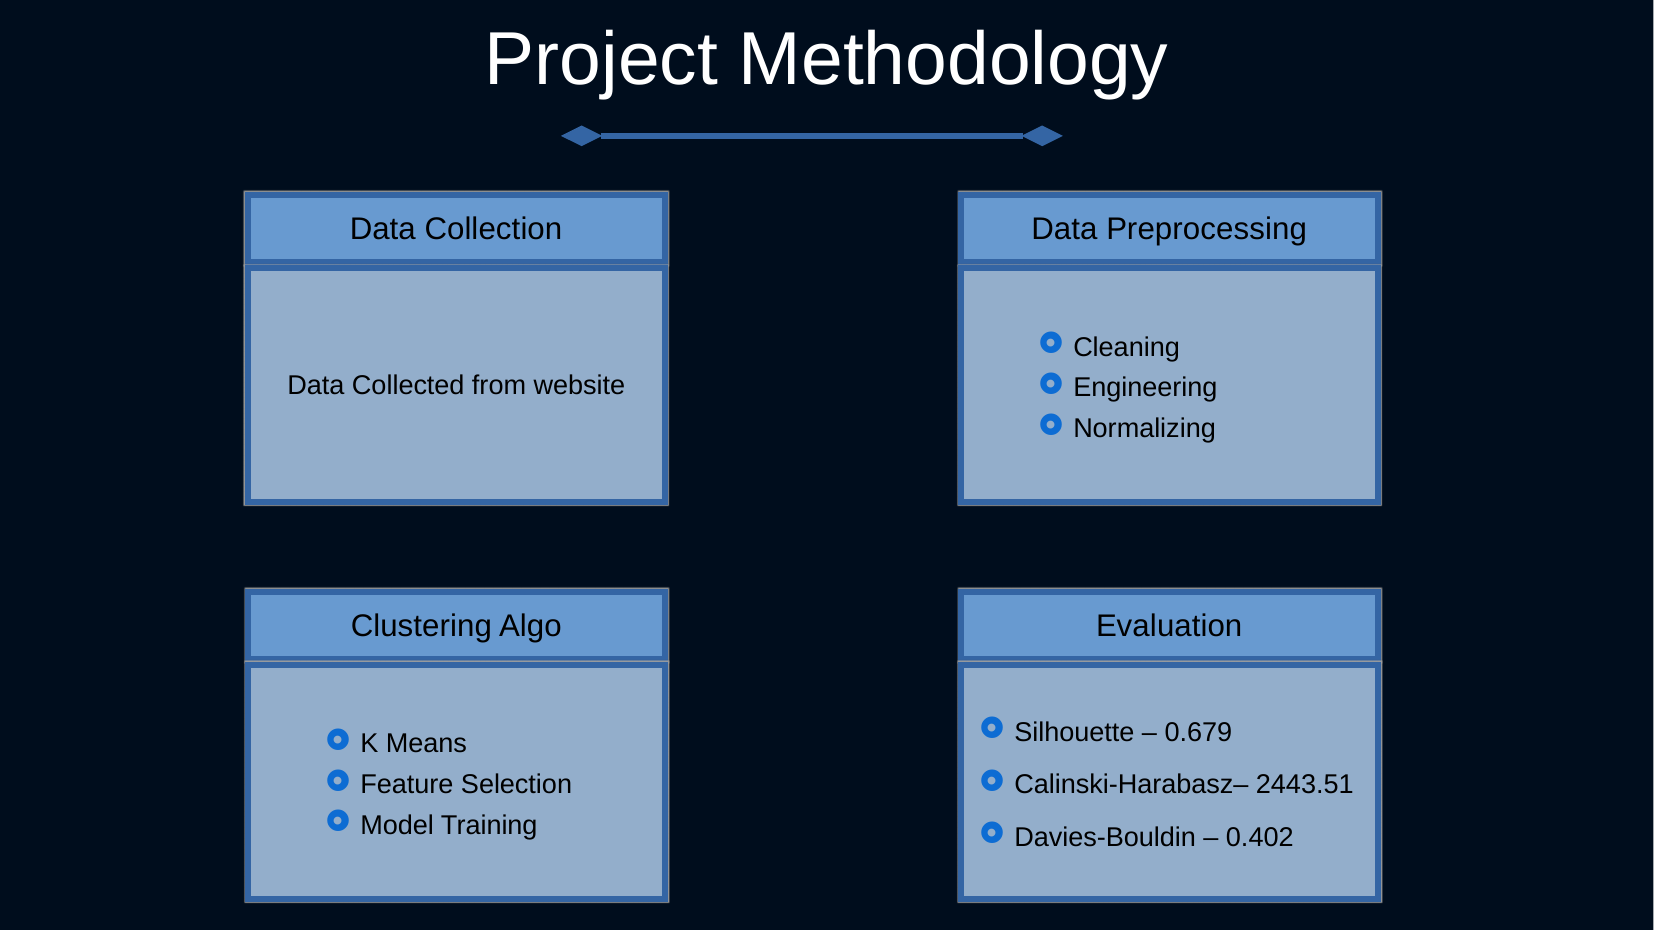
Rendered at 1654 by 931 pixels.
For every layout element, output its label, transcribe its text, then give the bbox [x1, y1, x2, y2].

text_box Evaluation [961, 591, 1378, 659]
text_box Silhouette – 0.679 Calinski-Harabasz– 2443.51 Davies-Bouldin – 0.402 [961, 664, 1378, 899]
text_box Data Collected from website [247, 268, 665, 502]
title Project Methodology [0, 0, 1654, 119]
text_box Clustering Algo [248, 591, 665, 659]
text_box Data Preprocessing [961, 194, 1378, 262]
text_box Data Collection [247, 194, 665, 262]
text_box K Means Feature Selection Model Training [248, 664, 665, 899]
text_box Cleaning Engineering Normalizing [961, 268, 1378, 502]
